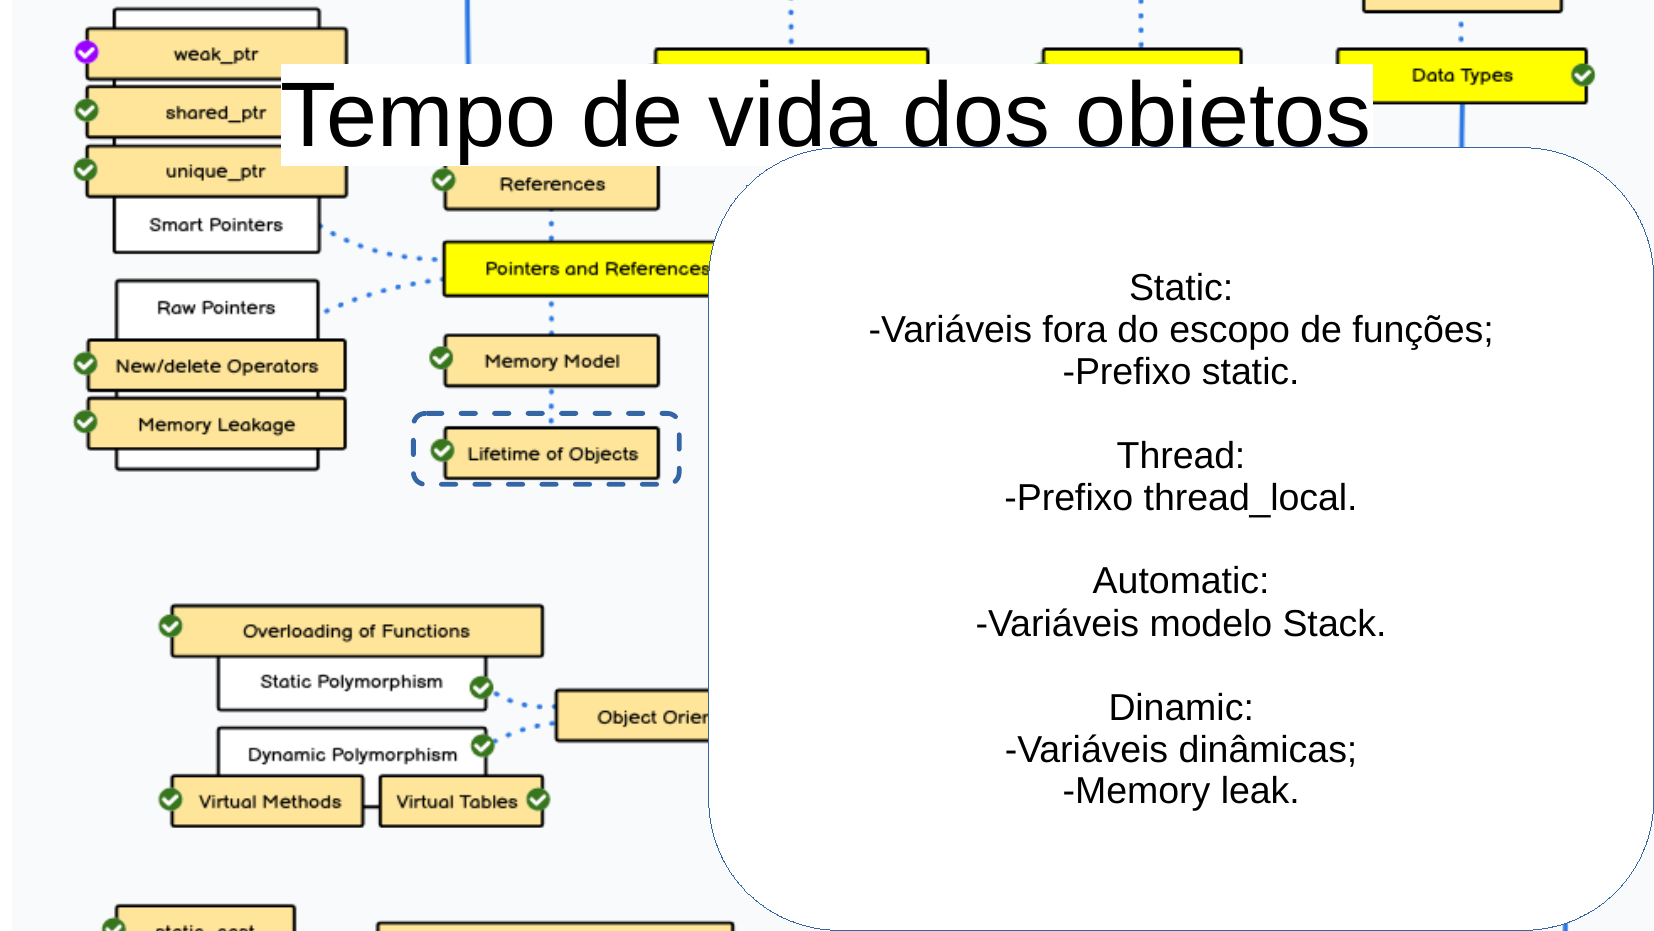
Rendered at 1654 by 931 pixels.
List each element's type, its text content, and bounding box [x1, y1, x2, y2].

title Tempo de vida dos objetos [82, 37, 1571, 193]
picture [1533, 814, 1654, 931]
picture [12, 0, 1654, 931]
text_box Static: -Variáveis fora do escopo de funções; -Prefixo static. Thread: -Prefixo thread_local. Automatic: -Variáveis modelo Stack. Dinamic: -Variáveis dinâmicas; -Memory leak. [708, 147, 1654, 931]
